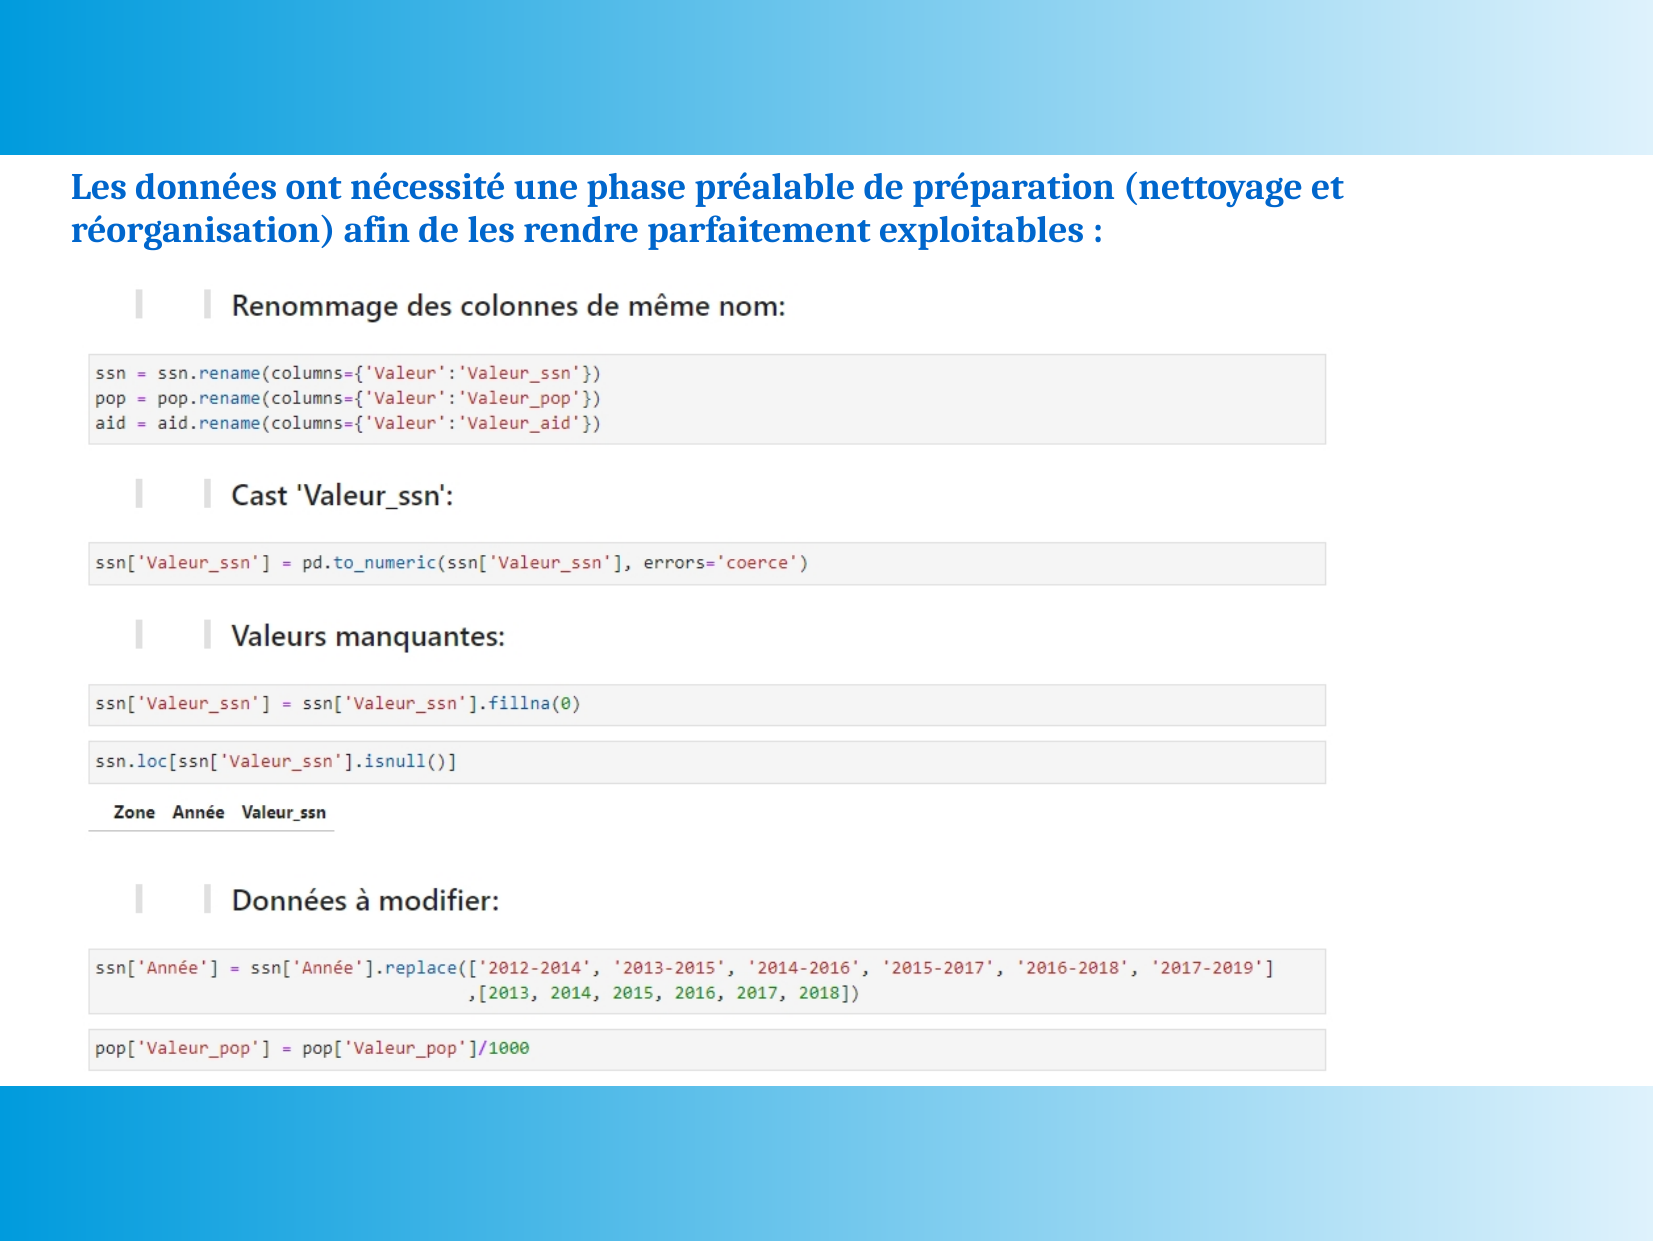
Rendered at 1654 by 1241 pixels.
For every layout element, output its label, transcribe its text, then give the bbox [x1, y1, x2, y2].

picture [82, 283, 1333, 1079]
list Les données ont nécessité une phase préalable de préparation (nettoyage et réorganisation) afin de les rendre parfaitement exploitables : [0, 165, 1489, 296]
